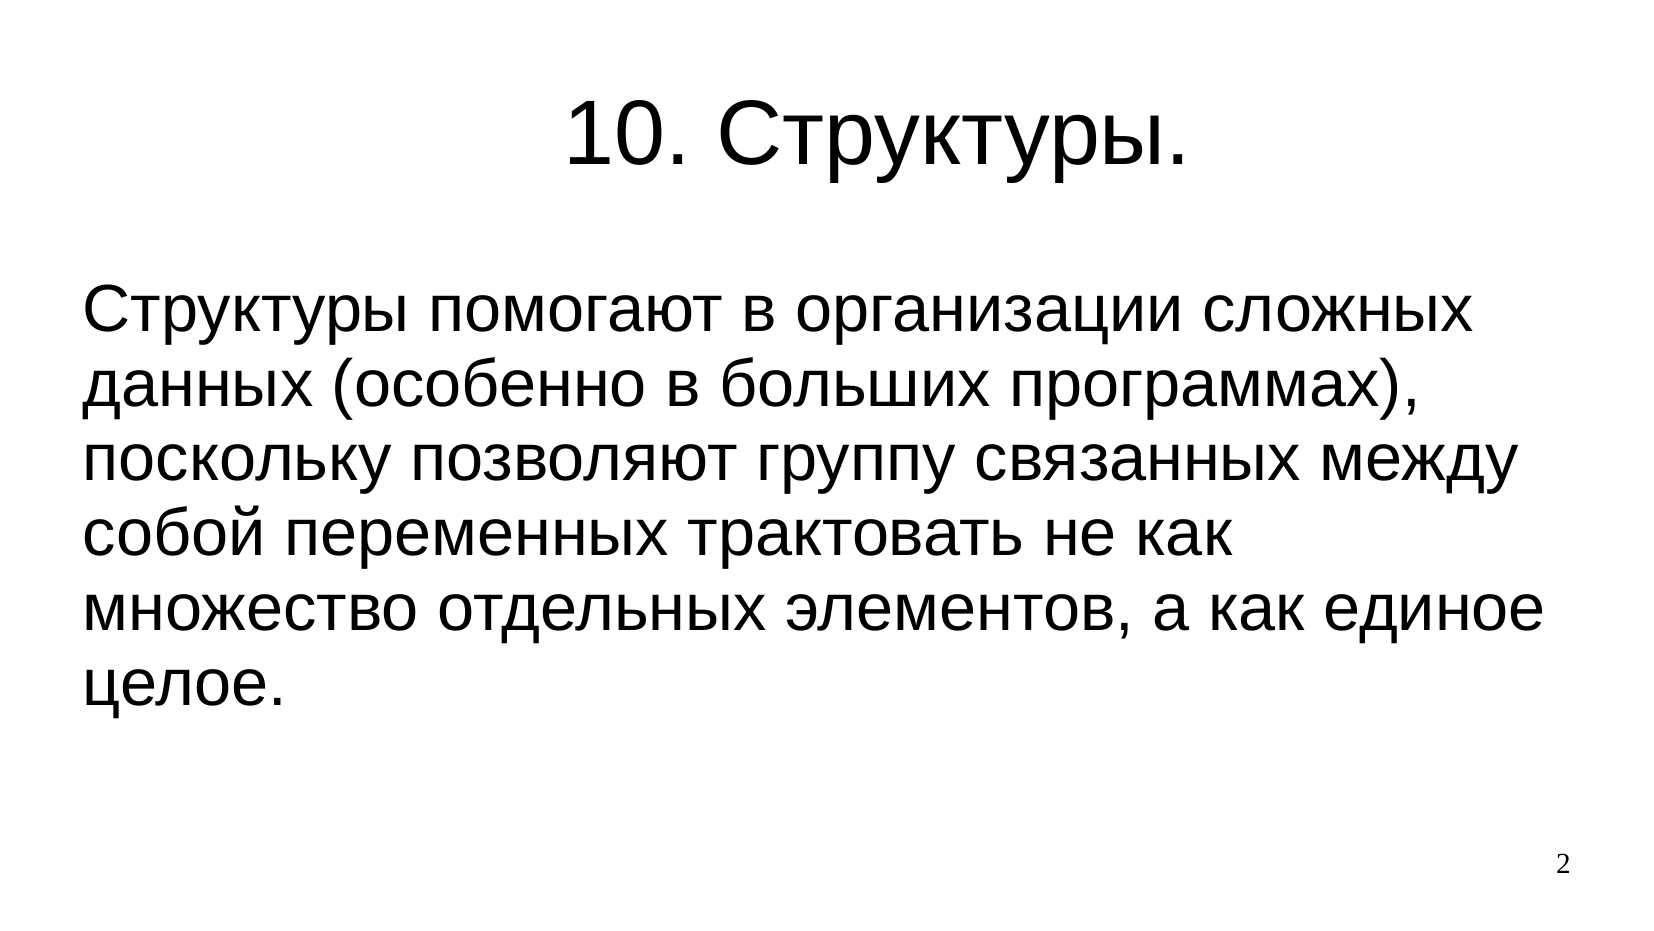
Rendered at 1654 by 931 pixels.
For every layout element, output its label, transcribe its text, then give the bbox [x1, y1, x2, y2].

list Структуры помогают в организации сложных данных (особенно в больших программах), поскольку позволяют группу связанных между собой переменных трактовать не как множество отдельных элементов, а как единое целое. [82, 270, 1571, 811]
title 10. Структуры. [82, 54, 1571, 211]
